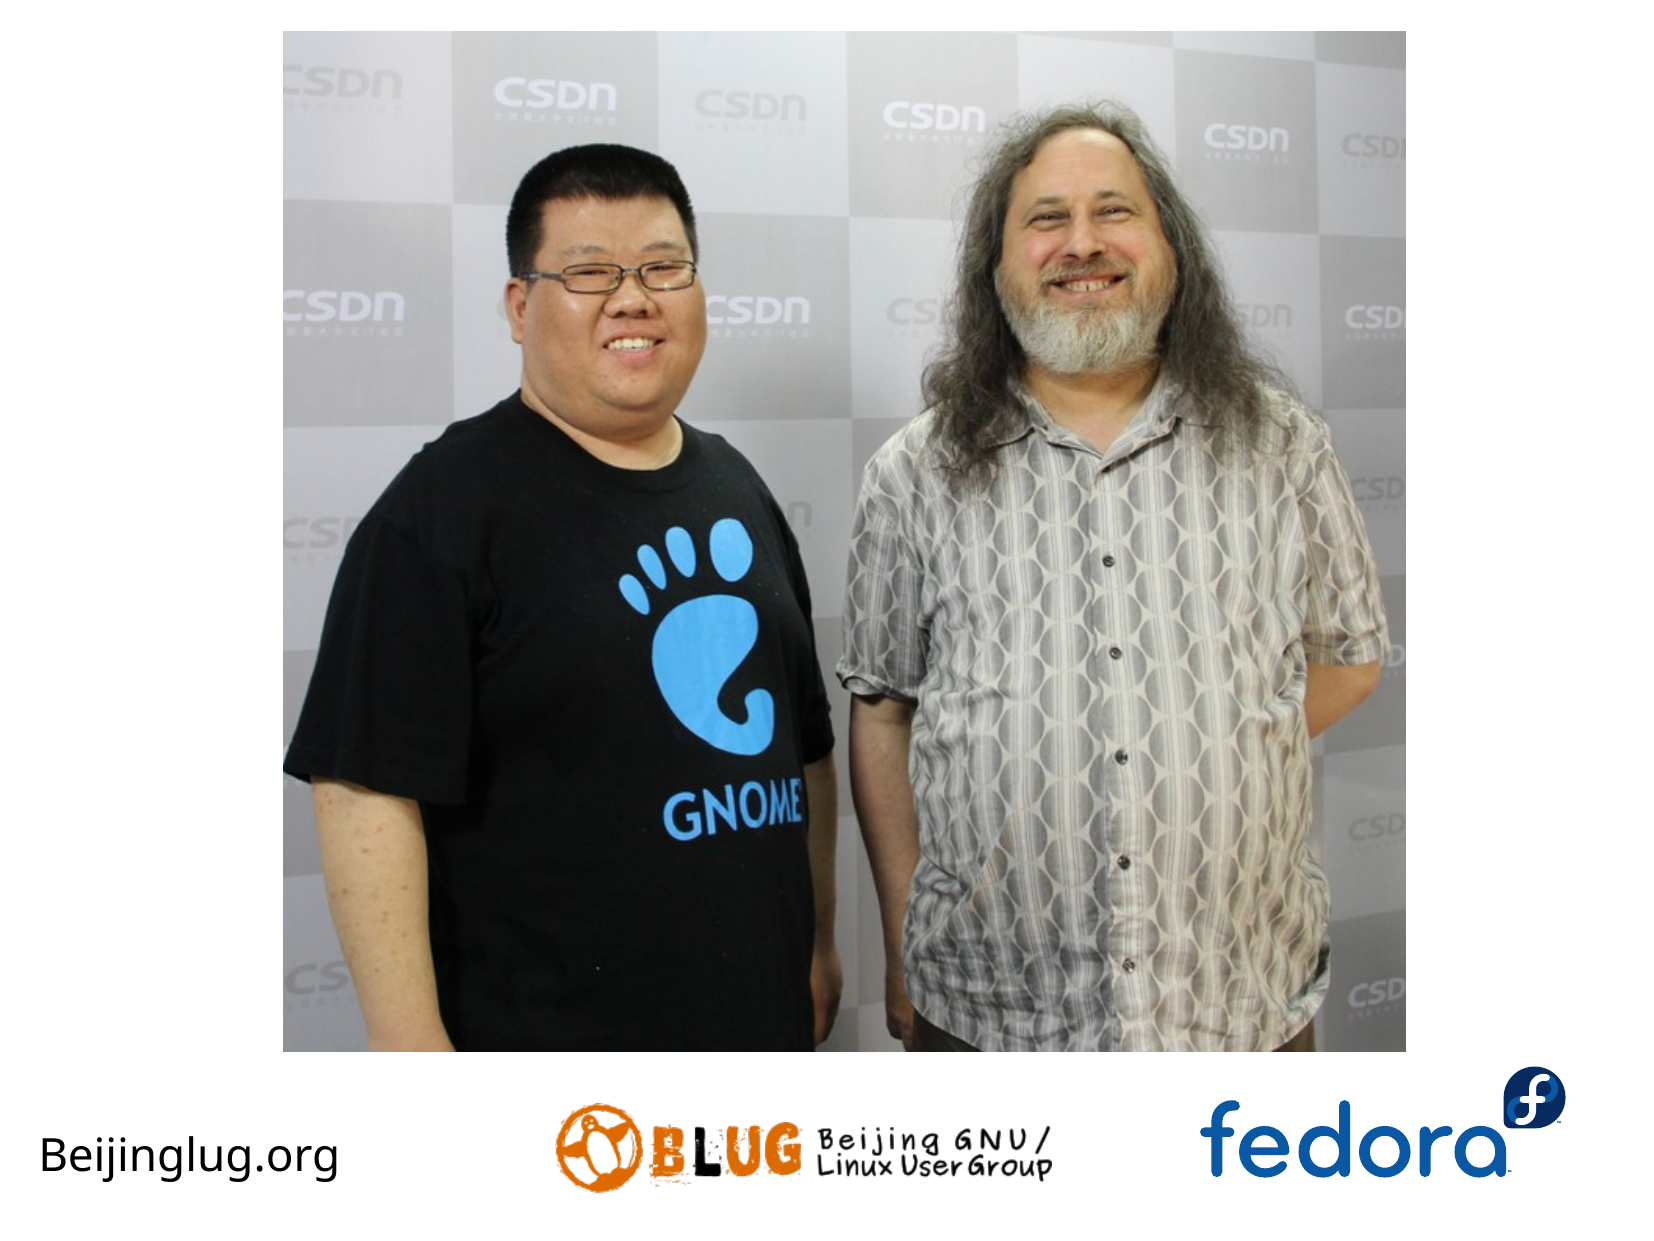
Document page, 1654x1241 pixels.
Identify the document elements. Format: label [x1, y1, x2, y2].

picture [555, 1103, 1052, 1193]
picture [283, 31, 1406, 1052]
